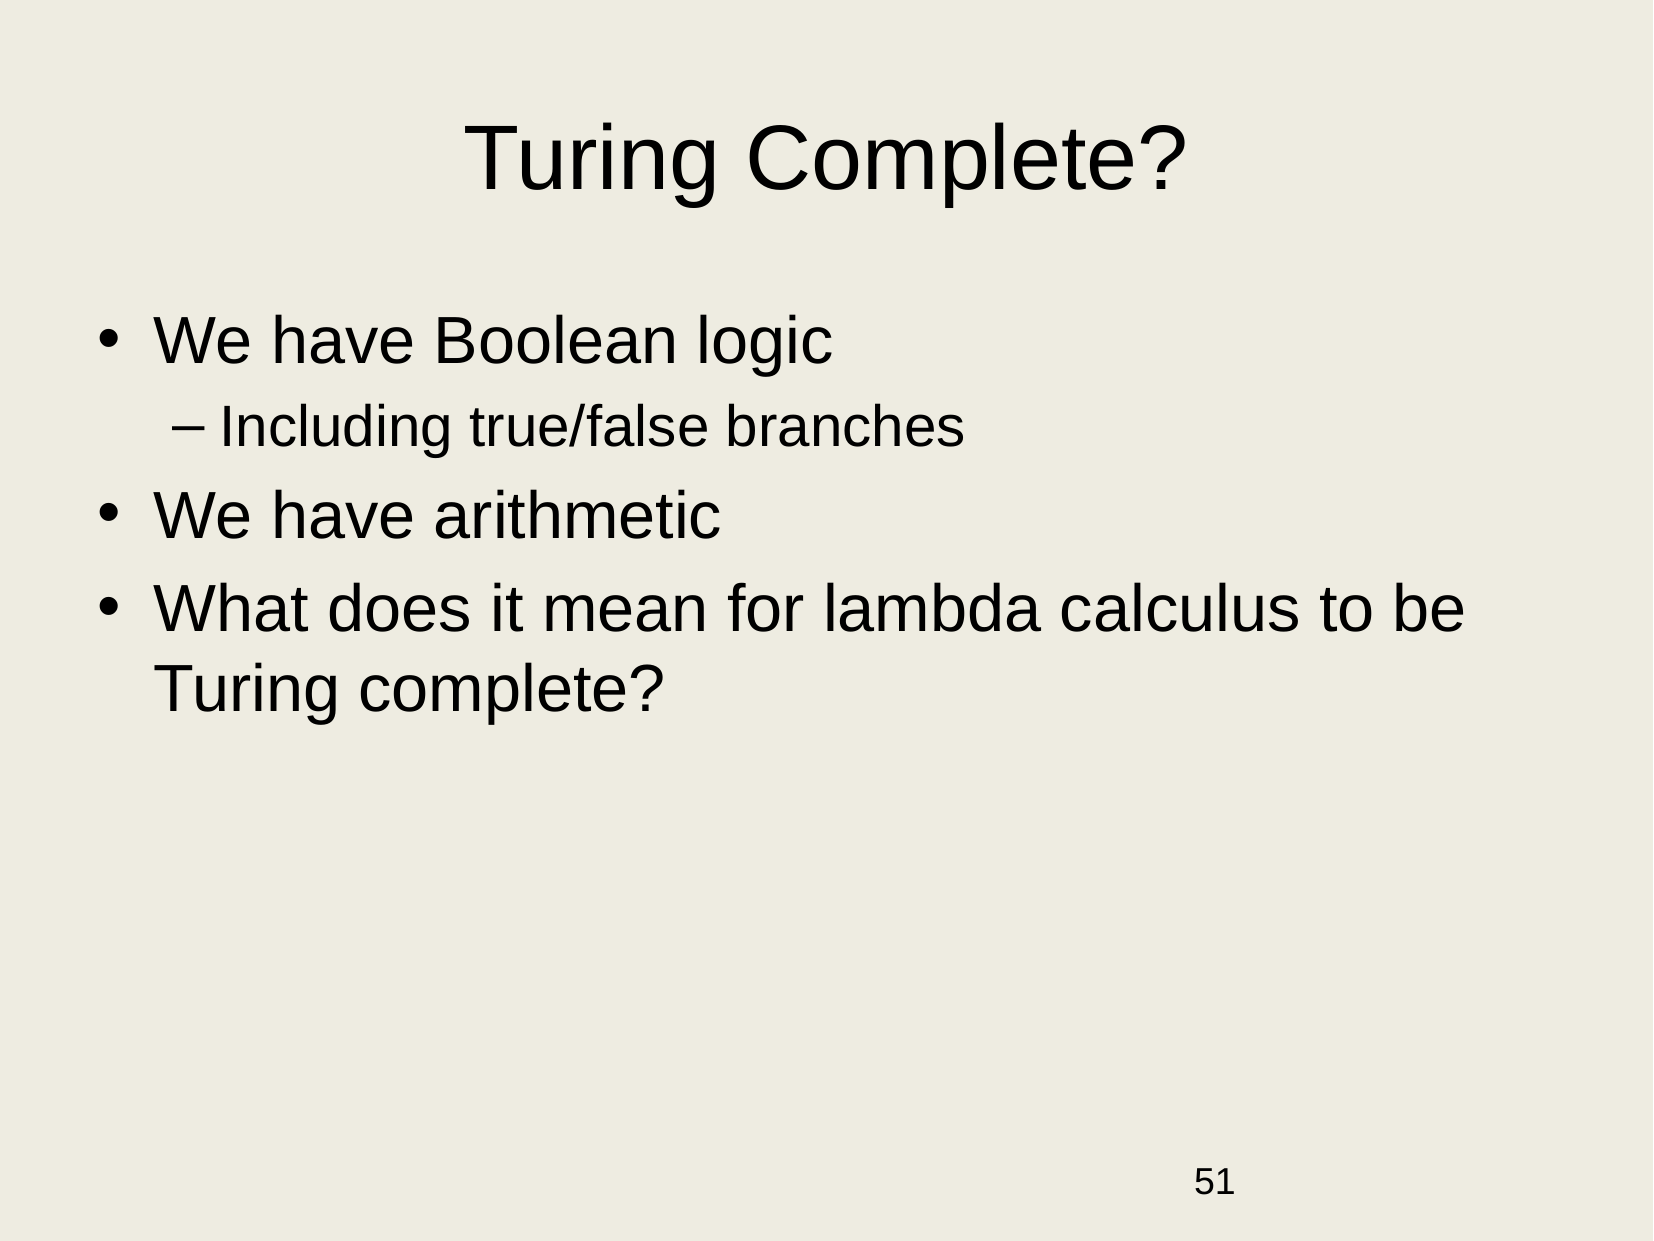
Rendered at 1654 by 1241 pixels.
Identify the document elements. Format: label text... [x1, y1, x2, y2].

title Turing Complete? [82, 49, 1571, 257]
slide_number <number> [1179, 1149, 1565, 1216]
list We have Boolean logic Including true/false branches We have arithmetic What does it mean for lambda calculus to be Turing complete? [82, 289, 1571, 1109]
